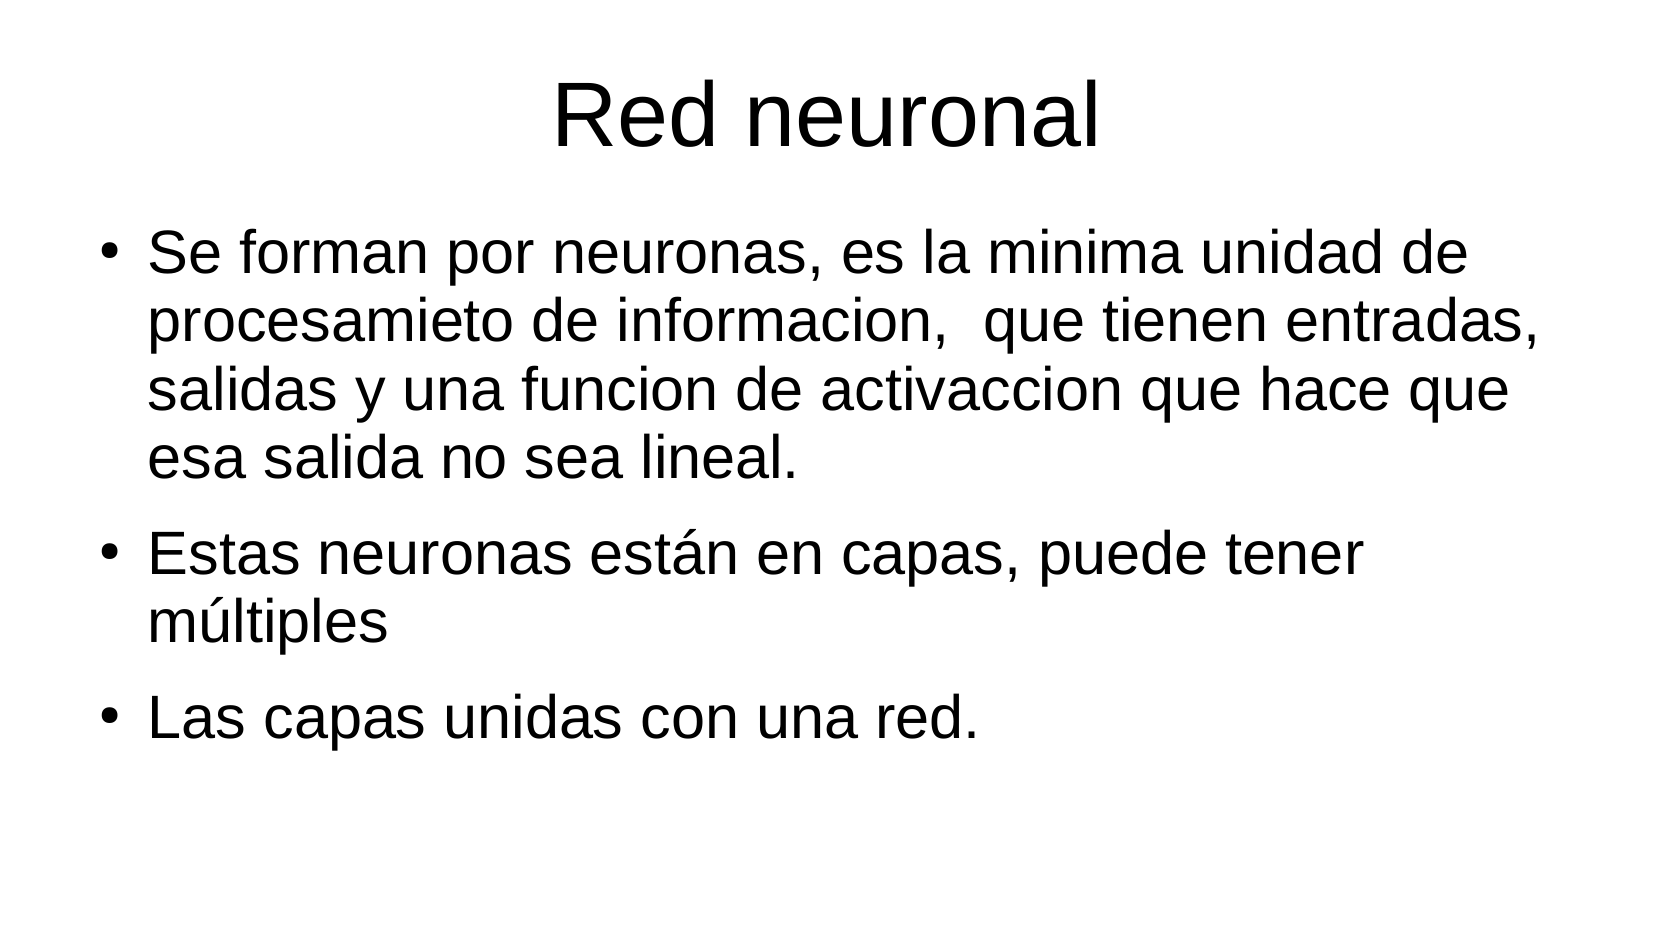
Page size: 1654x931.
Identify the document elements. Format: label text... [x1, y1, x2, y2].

title Red neuronal [82, 37, 1571, 193]
list Se forman por neuronas, es la minima unidad de procesamieto de informacion, que tienen entradas, salidas y una funcion de activaccion que hace que esa salida no sea lineal. Estas neuronas están en capas, puede tener múltiples Las capas unidas con una red. [82, 217, 1571, 758]
